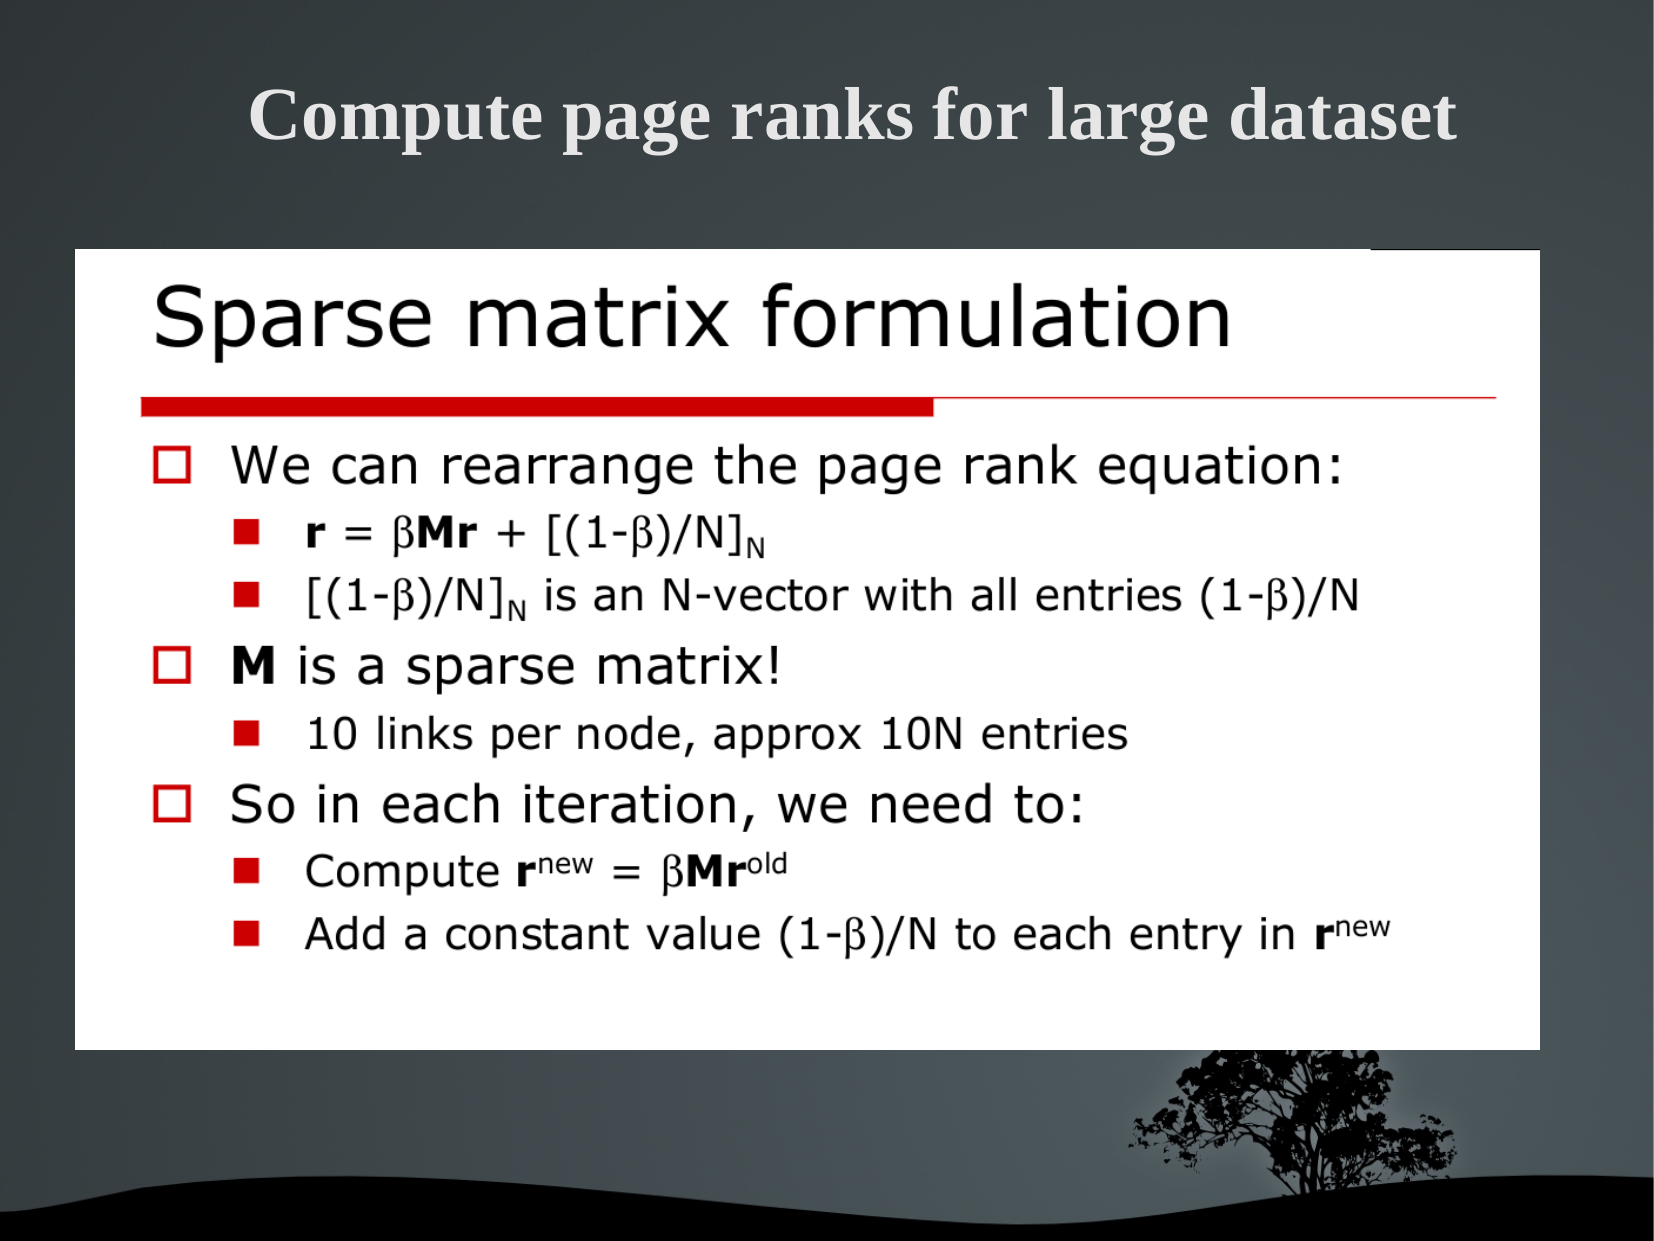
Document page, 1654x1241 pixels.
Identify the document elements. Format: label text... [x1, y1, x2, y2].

title Compute page ranks for large dataset [95, 10, 1584, 218]
picture [0, 0, 1654, 1241]
